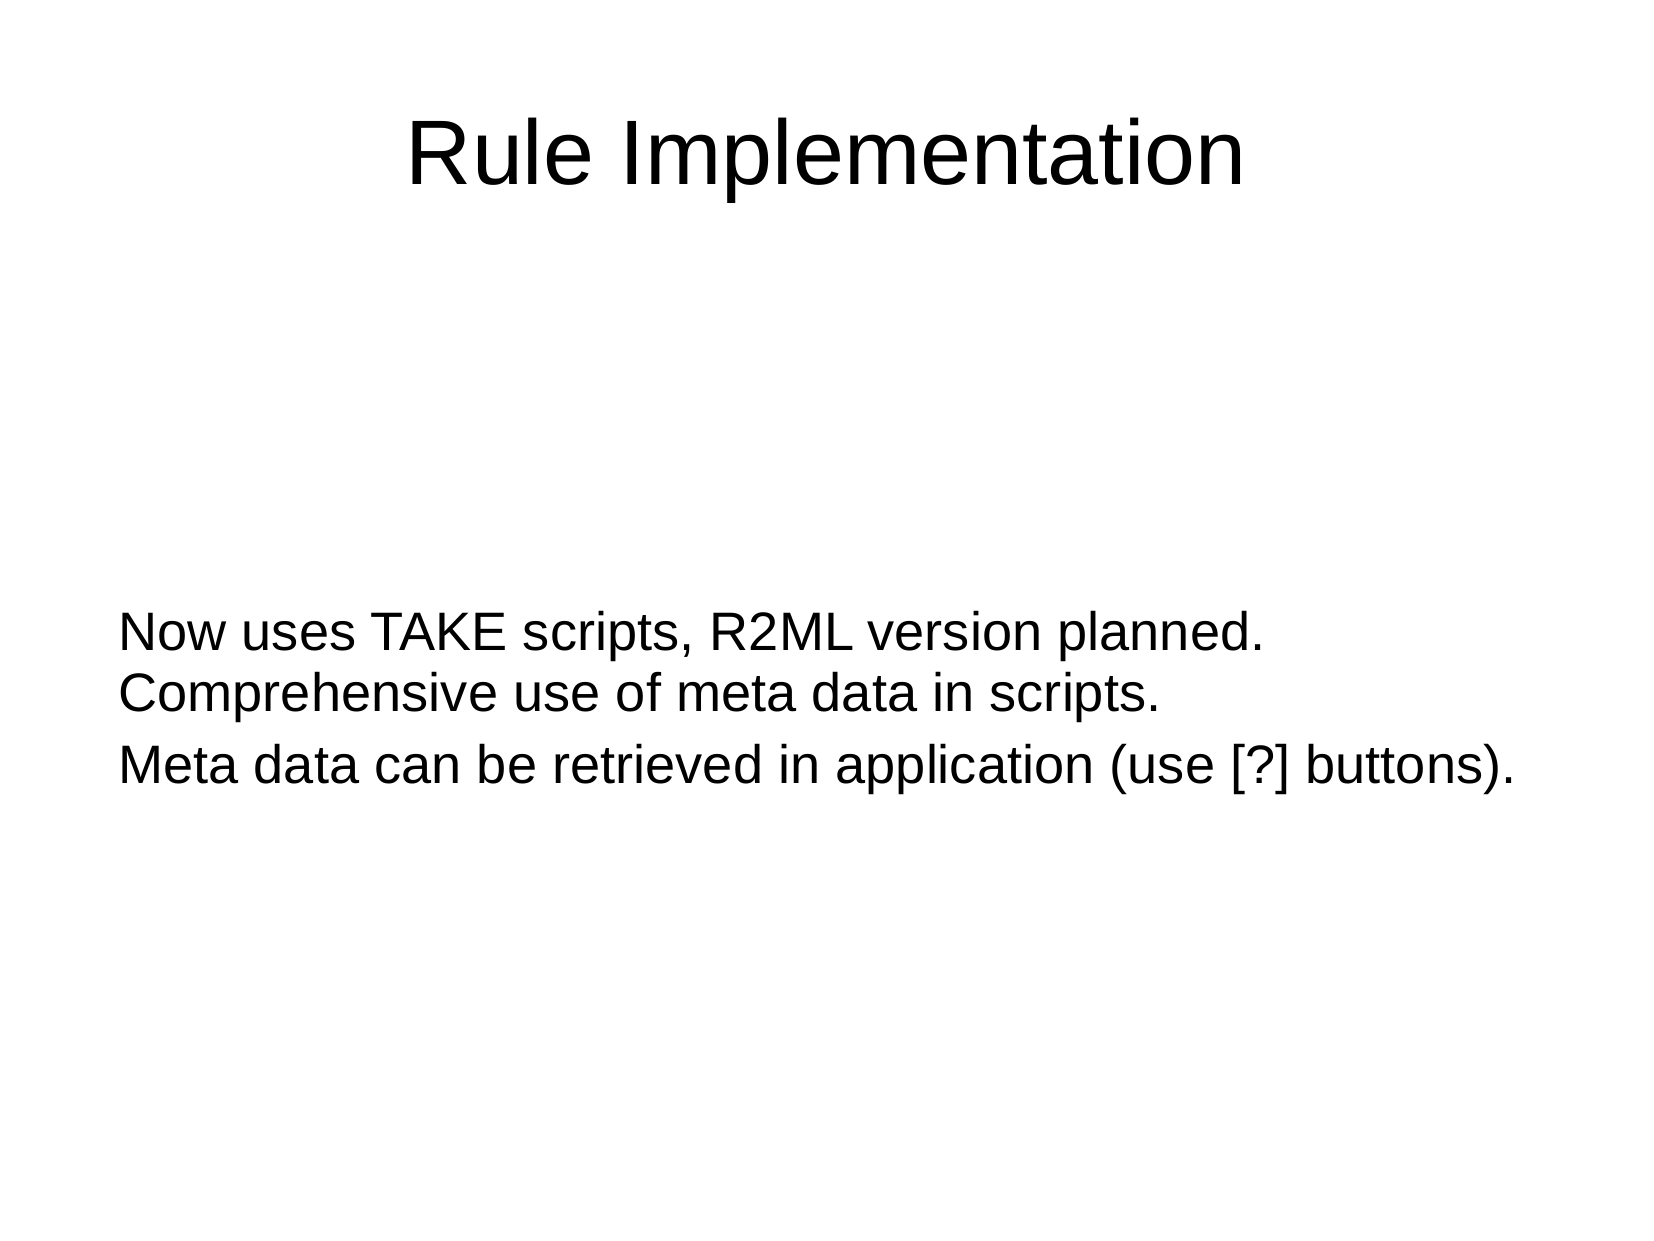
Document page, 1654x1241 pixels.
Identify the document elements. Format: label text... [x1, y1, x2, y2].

title Rule Implementation [82, 56, 1571, 250]
subtitle Now uses TAKE scripts, R2ML version planned. Comprehensive use of meta data in scripts. Meta data can be retrieved in application (use [?] buttons). [82, 297, 1571, 1102]
